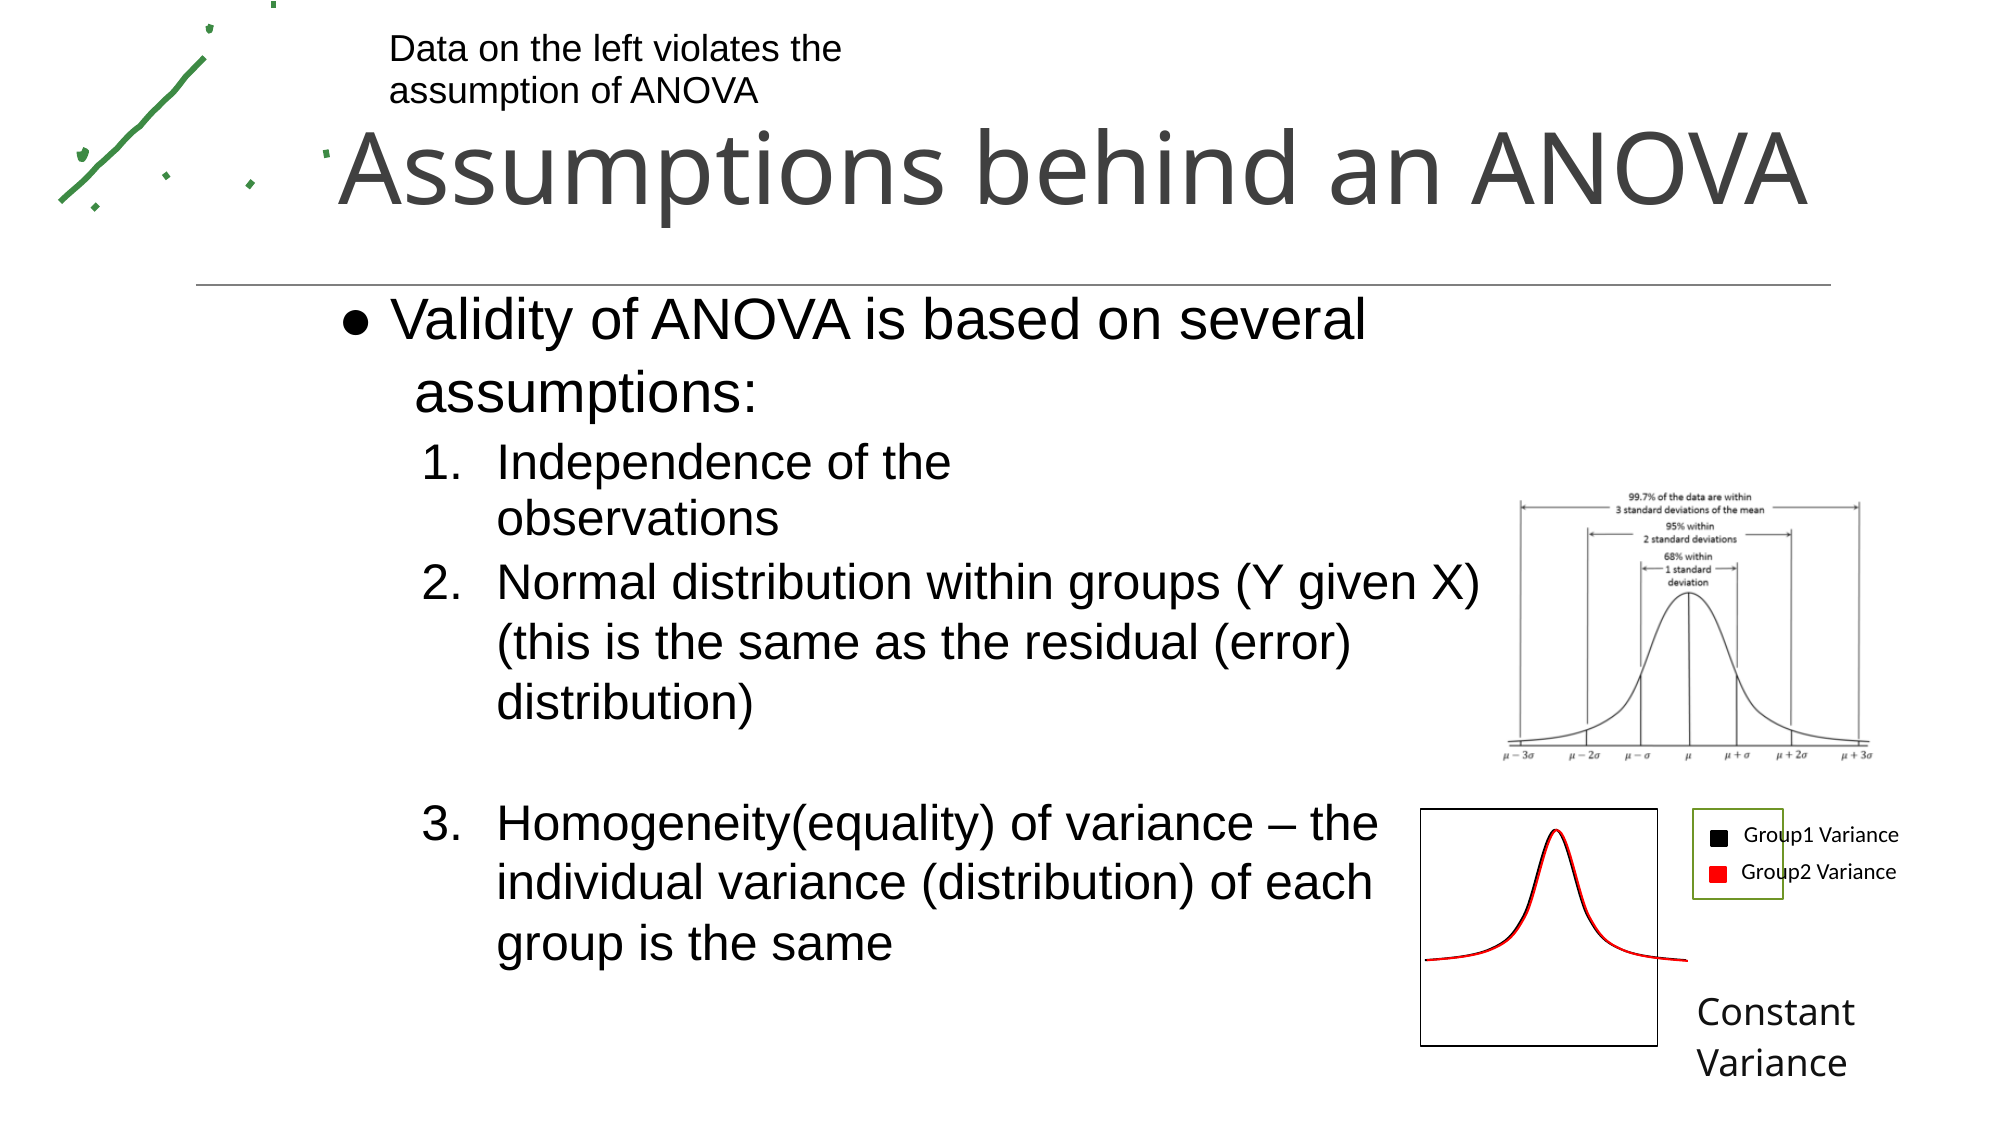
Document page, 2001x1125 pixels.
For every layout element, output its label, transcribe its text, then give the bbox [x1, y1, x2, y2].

text_box [687, 80, 706, 97]
text_box [1711, 830, 1727, 847]
text_box group is the same [496, 914, 894, 971]
text_box distribution) [496, 674, 755, 731]
text_box [661, 82, 671, 97]
text_box Group1 Variance [1743, 825, 1938, 852]
picture [1498, 487, 1878, 764]
text_box [505, 85, 515, 97]
text_box [473, 85, 481, 97]
text_box Homogeneity(equality) of variance – the [496, 794, 1394, 851]
text_box [393, 93, 403, 97]
text_box [741, 80, 750, 93]
text_box Group2 Variance [1741, 862, 1936, 890]
text_box assumptions: [414, 359, 759, 426]
text_box ● Validity of ANOVA is based on several [338, 286, 1385, 353]
text_box Constant Variance [1696, 985, 2001, 1030]
text_box [638, 80, 647, 93]
text_box 3. [421, 794, 472, 851]
text_box Normal distribution within groups (Y given X) [496, 554, 1497, 611]
text_box [484, 85, 492, 97]
text_box [1710, 866, 1726, 883]
text_box [543, 85, 554, 97]
text_box [0, 0, 1126, 1125]
text_box 2. [421, 554, 472, 611]
text_box [595, 85, 606, 97]
text_box 1. [421, 434, 472, 491]
text_box [565, 85, 574, 97]
text_box (this is the same as the residual (error) [496, 614, 1367, 670]
text_box individual variance (distribution) of each [496, 854, 1389, 911]
text_box Data on the left violates the assumption of ANOVA [373, 19, 871, 60]
text_box Assumptions behind an ANOVA [339, 97, 1903, 215]
text_box Independence of the observations [496, 434, 1250, 491]
